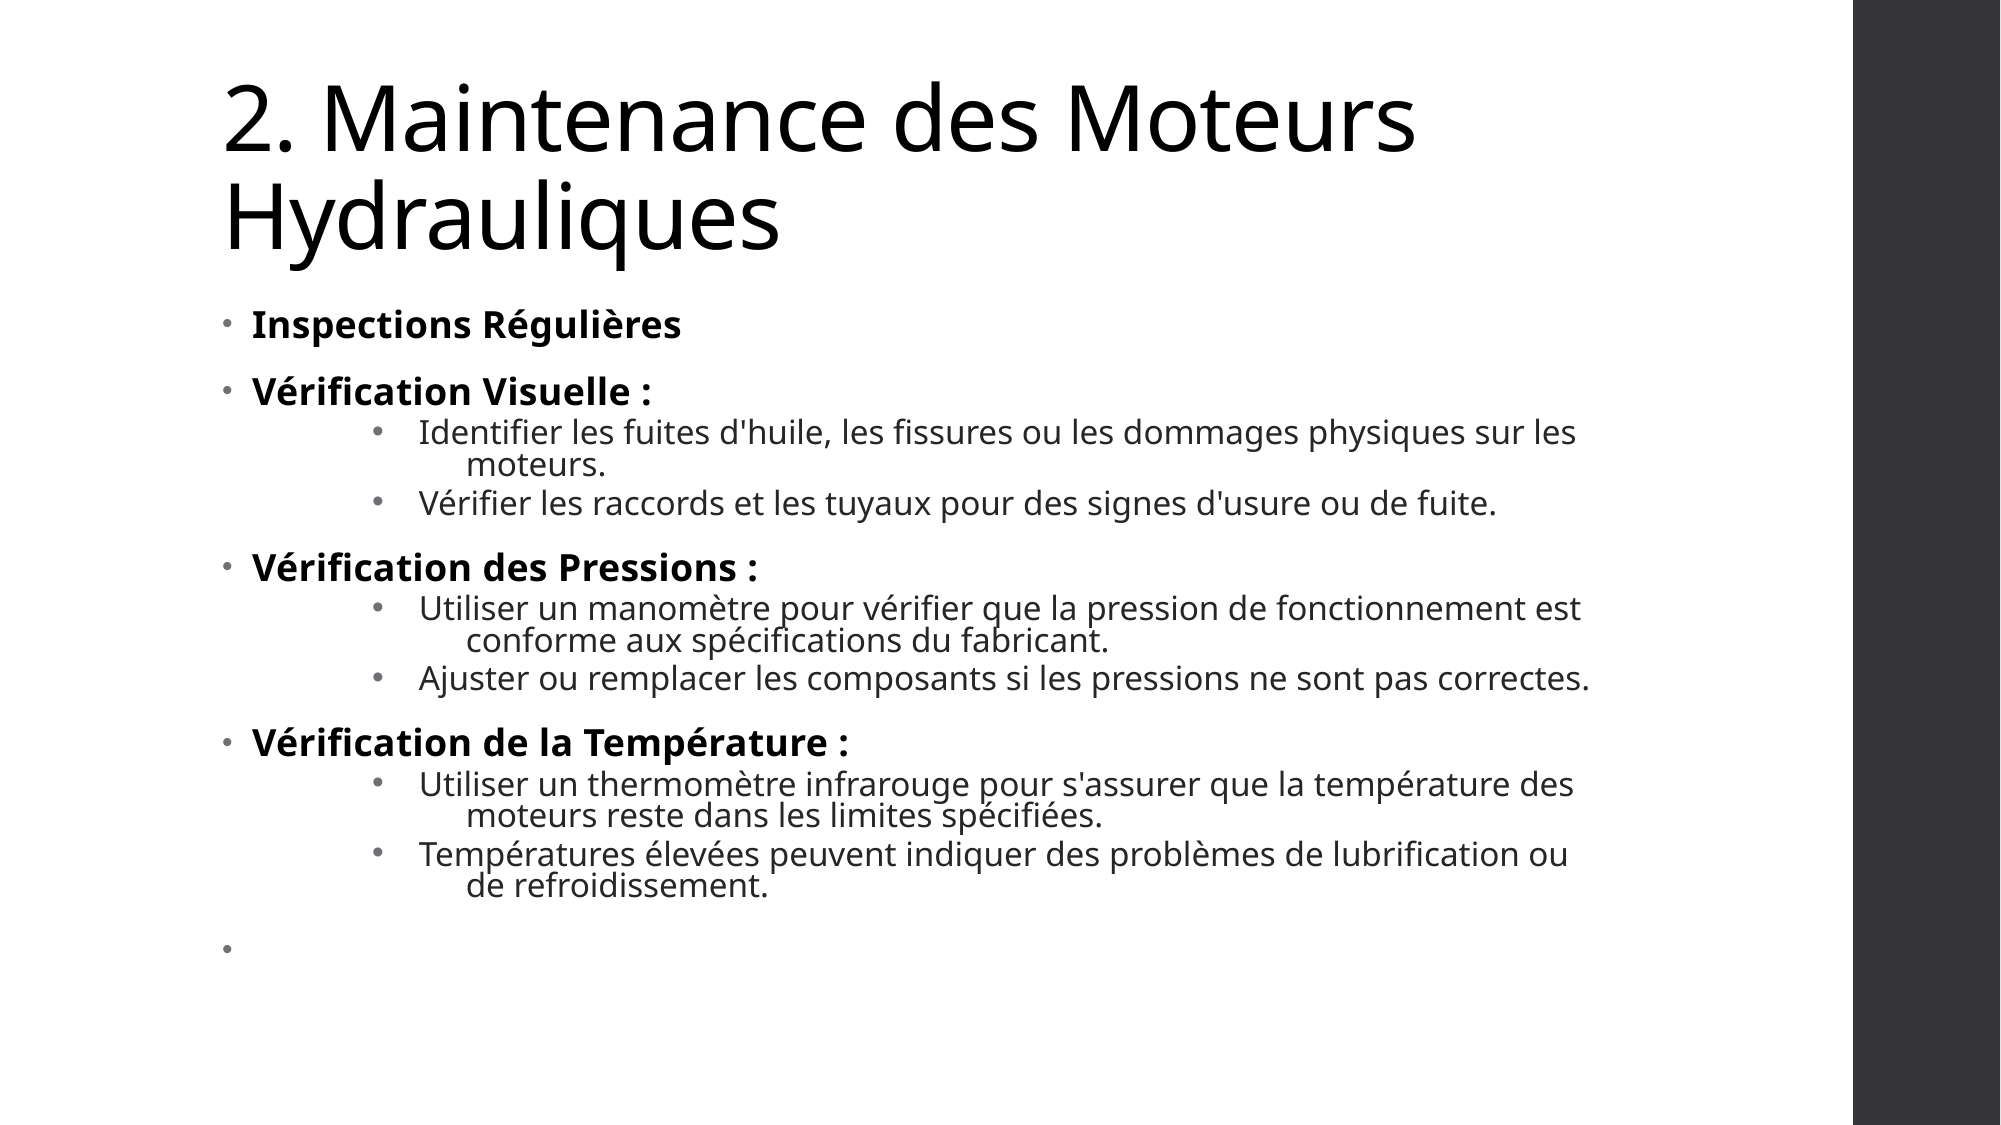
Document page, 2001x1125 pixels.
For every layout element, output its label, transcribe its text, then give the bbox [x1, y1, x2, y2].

title 2. Maintenance des Moteurs Hydrauliques [206, 60, 1797, 278]
list Inspections Régulières Vérification Visuelle : Identifier les fuites d'huile, les fissures ou les dommages physiques sur les moteurs. Vérifier les raccords et les tuyaux pour des signes d'usure ou de fuite. Vérification des Pressions : Utiliser un manomètre pour vérifier que la pression de fonctionnement est conforme aux spécifications du fabricant. Ajuster ou remplacer les composants si les pressions ne sont pas correctes. Vérification de la Température : Utiliser un thermomètre infrarouge pour s'assurer que la température des moteurs reste dans les limites spécifiées. Températures élevées peuvent indiquer des problèmes de lubrification ou de refroidissement. [206, 299, 1617, 1014]
